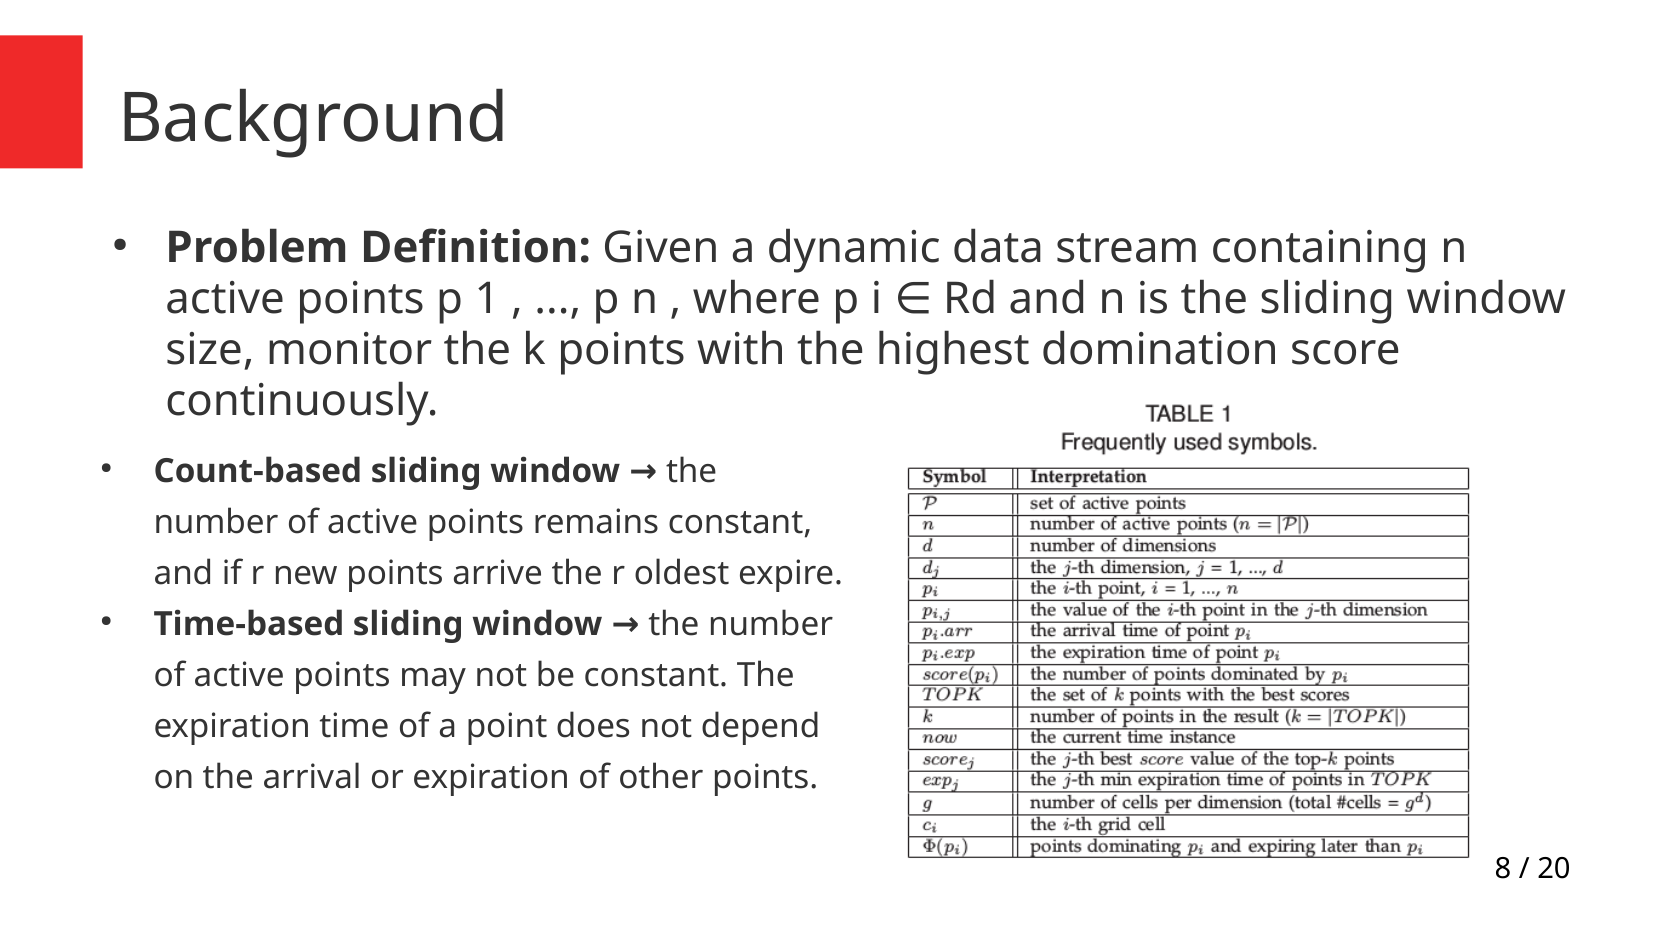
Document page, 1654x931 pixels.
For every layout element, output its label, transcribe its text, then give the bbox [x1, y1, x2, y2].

picture [885, 389, 1485, 876]
list Count-based sliding window → the number of active points remains constant, and if r new points arrive the r oldest expire. Time-based sliding window → the number of active points may not be constant. The expiration time of a point does not depend on the arrival or expiration of other points. [82, 389, 851, 886]
title Background [118, 37, 1571, 193]
list Problem Definition: Given a dynamic data stream containing n active points p 1 , ..., p n , where p i ∈ Rd and n is the sliding window size, monitor the k points with the highest domination score continuously. [94, 224, 1571, 473]
